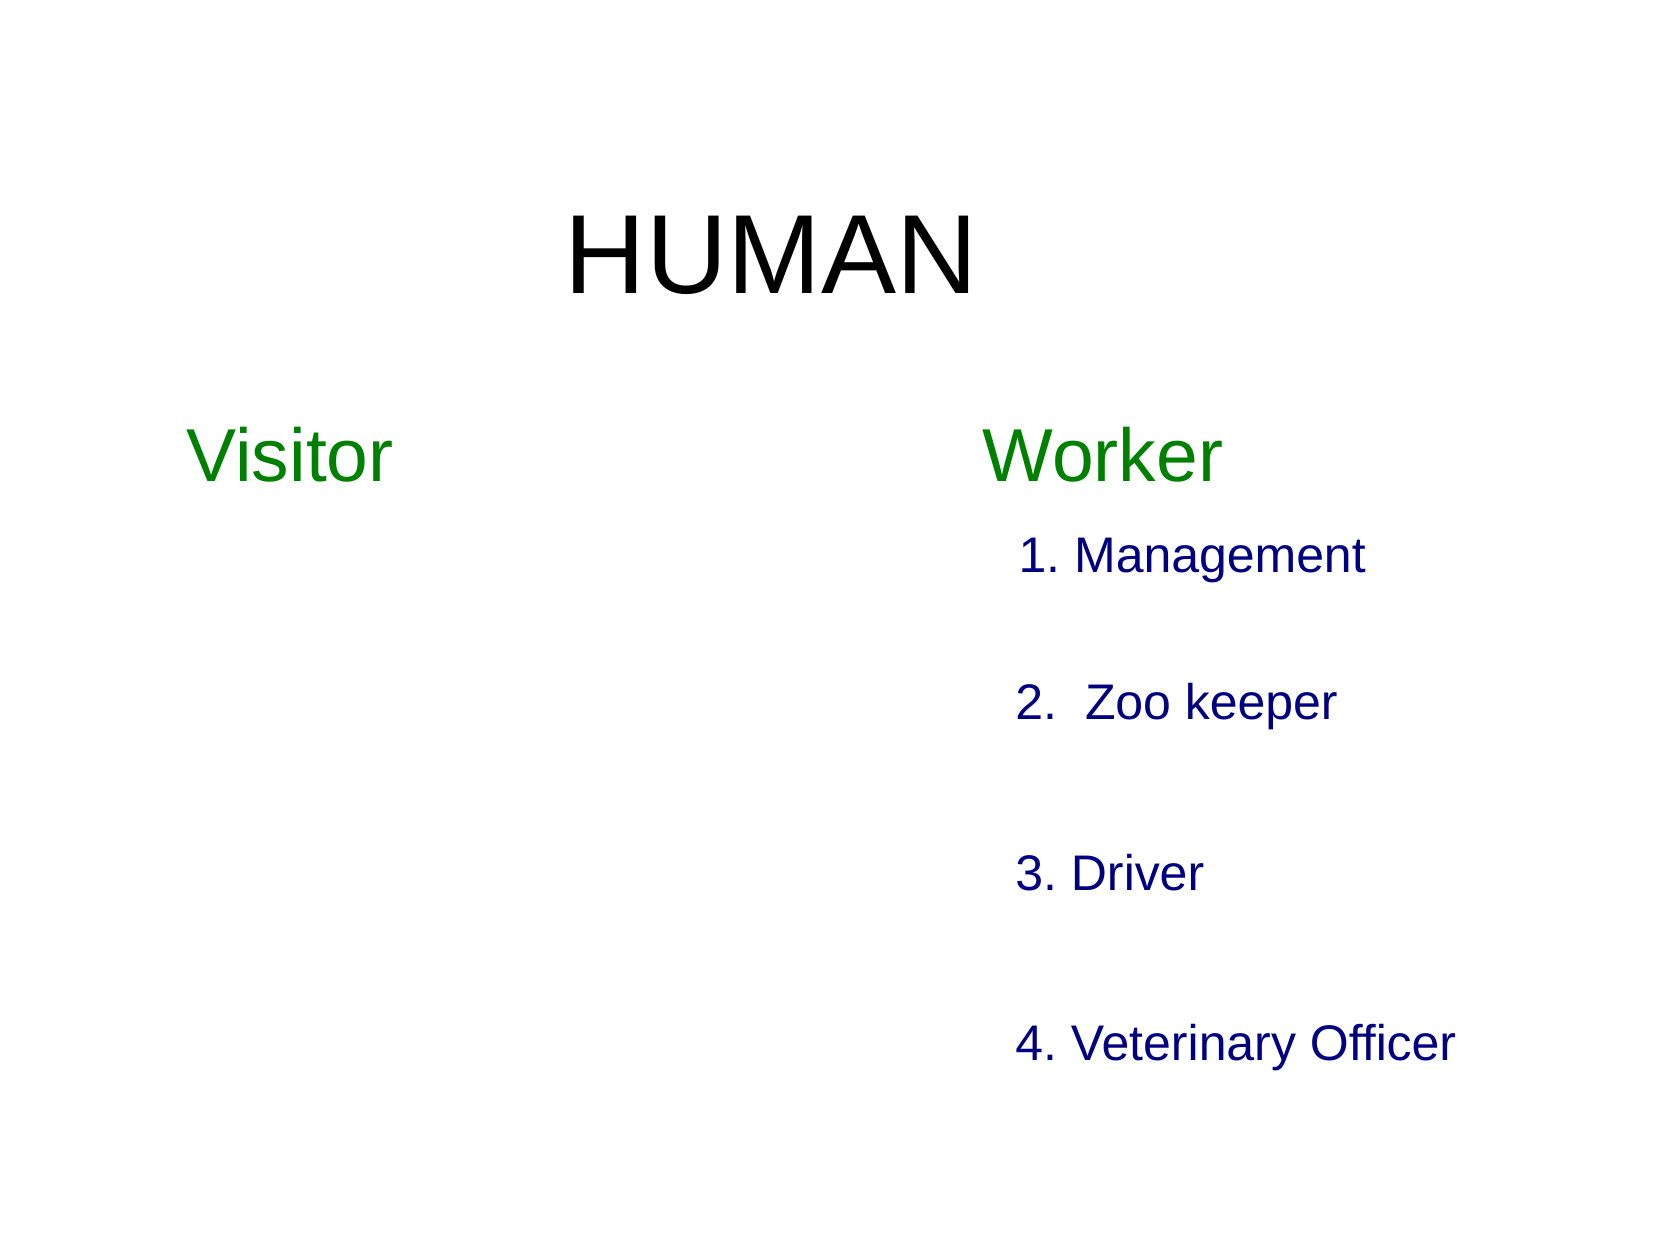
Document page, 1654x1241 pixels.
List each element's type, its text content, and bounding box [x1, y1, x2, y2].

list HUMAN Visitor Worker 1. Management 2. Zoo keeper 3. Driver 4. Veterinary Officer [82, 60, 1636, 1186]
